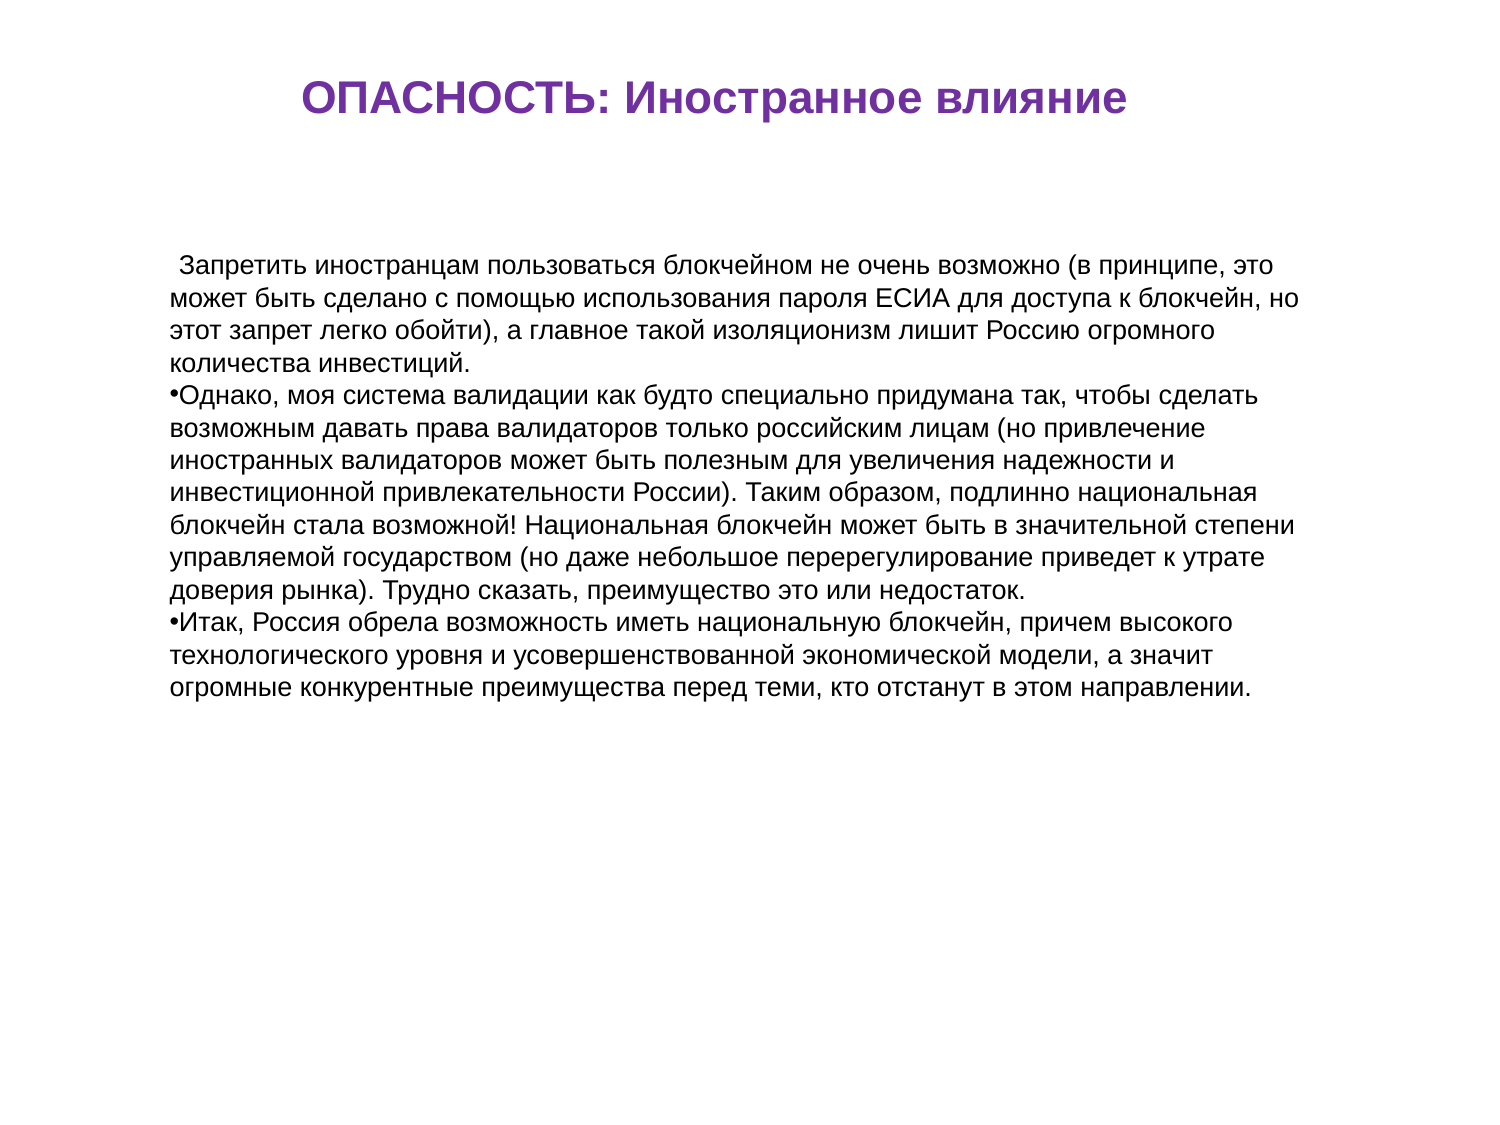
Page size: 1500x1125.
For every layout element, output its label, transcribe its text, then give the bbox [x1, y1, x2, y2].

text_box ОПАСНОСТЬ: Иностранное влияние [117, 59, 1313, 120]
text_box Запретить иностранцам пользоваться блокчейном не очень возможно (в принципе, это может быть сделано с помощью использования пароля ЕСИА для доступа к блокчейн, но этот запрет легко обойти), а главное такой изоляционизм лишит Россию огромного количества инвестиций. Однако, моя система валидации как будто специально придумана так, чтобы сделать возможным давать права валидаторов только российским лицам (но привлечение иностранных валидаторов может быть полезным для увеличения надежности и инвестиционной привлекательности России). Таким образом, подлинно национальная блокчейн стала возможной! Национальная блокчейн может быть в значительной степени управляемой государством (но даже небольшое перерегулирование приведет к утрате доверия рынка). Трудно сказать, преимущество это или недостаток. Итак, Россия обрела возможность иметь национальную блокчейн, причем высокого технологического уровня и усовершенствованной экономической модели, а значит огромные конкурентные преимущества перед теми, кто отстанут в этом направлении. [154, 240, 1351, 710]
